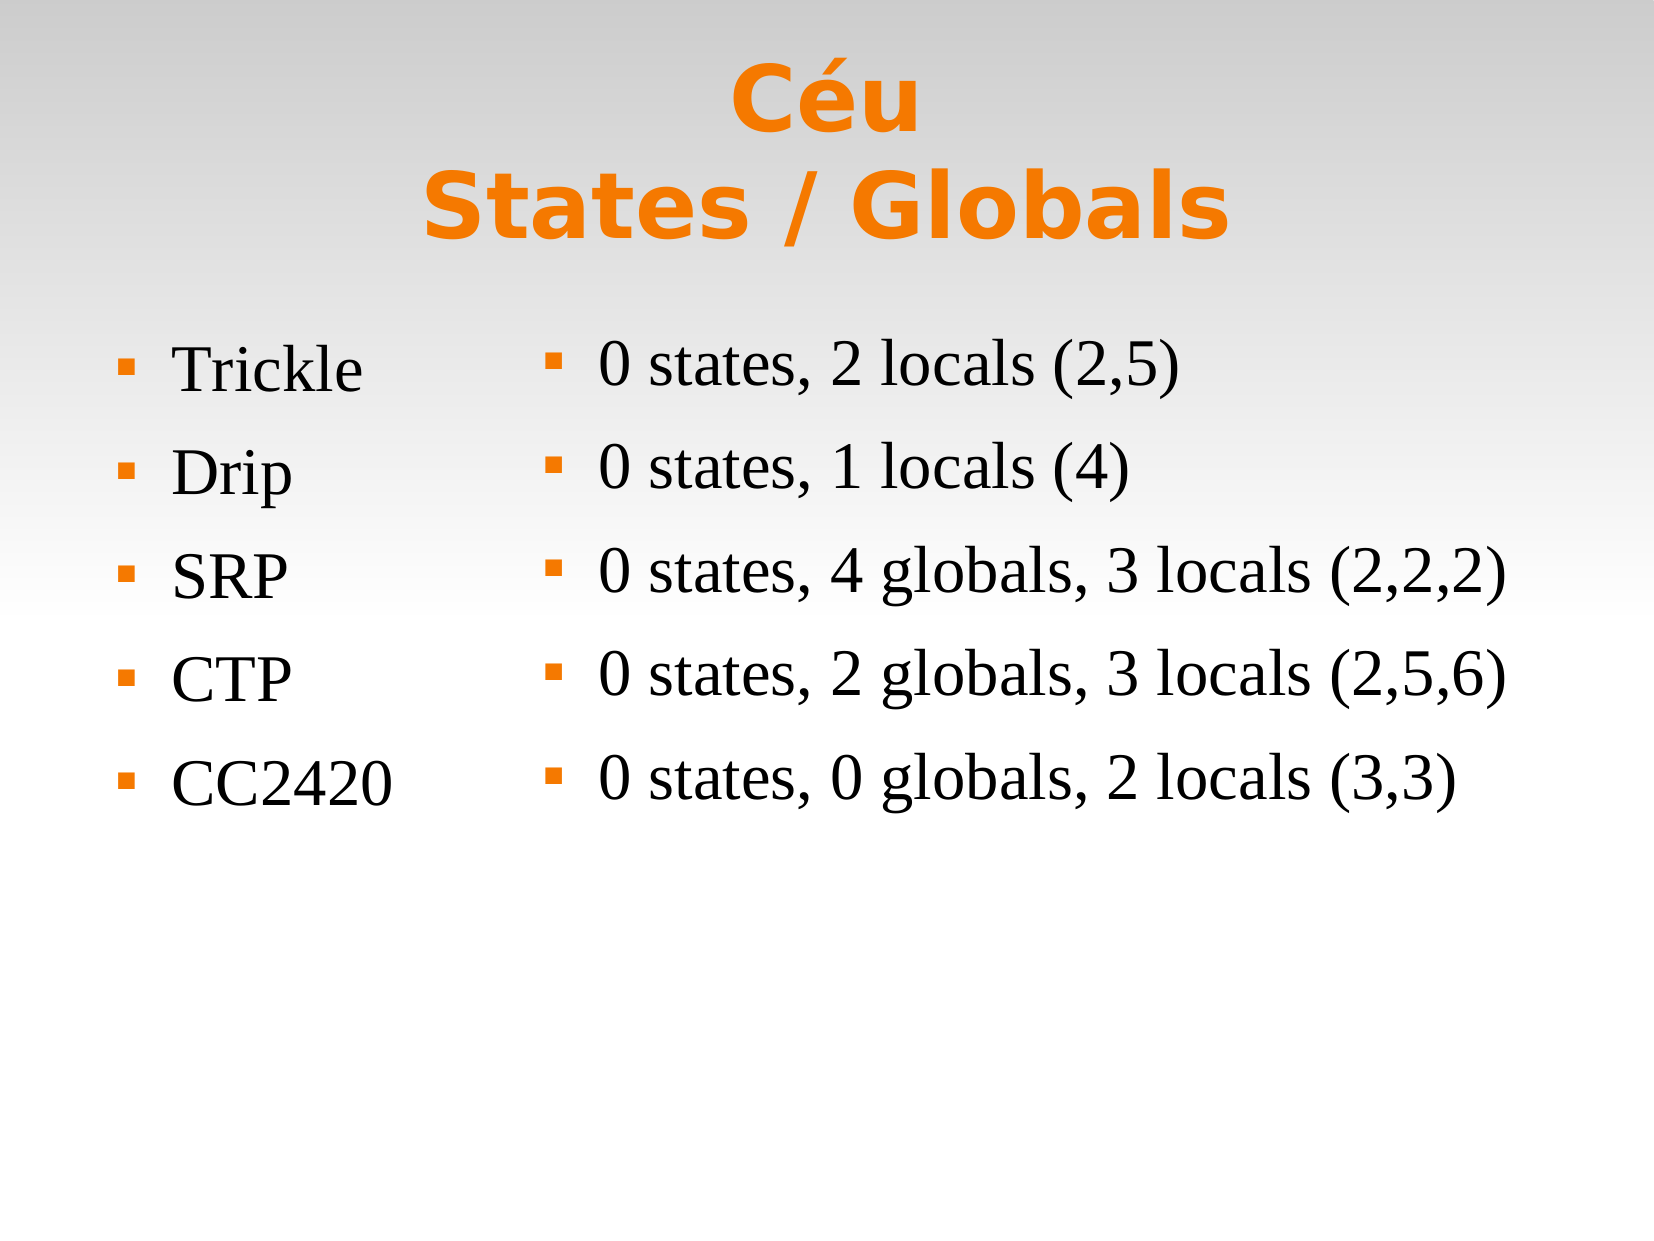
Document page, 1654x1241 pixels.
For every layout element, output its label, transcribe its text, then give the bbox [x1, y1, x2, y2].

list Trickle Drip SRP CTP CC2420 [82, 331, 809, 1150]
title Céu States / Globals [82, 45, 1571, 261]
list 0 states, 2 locals (2,5) 0 states, 1 locals (4) 0 states, 4 globals, 3 locals (2,2,2) 0 states, 2 globals, 3 locals (2,5,6) 0 states, 0 globals, 2 locals (3,3) [510, 325, 1572, 1145]
